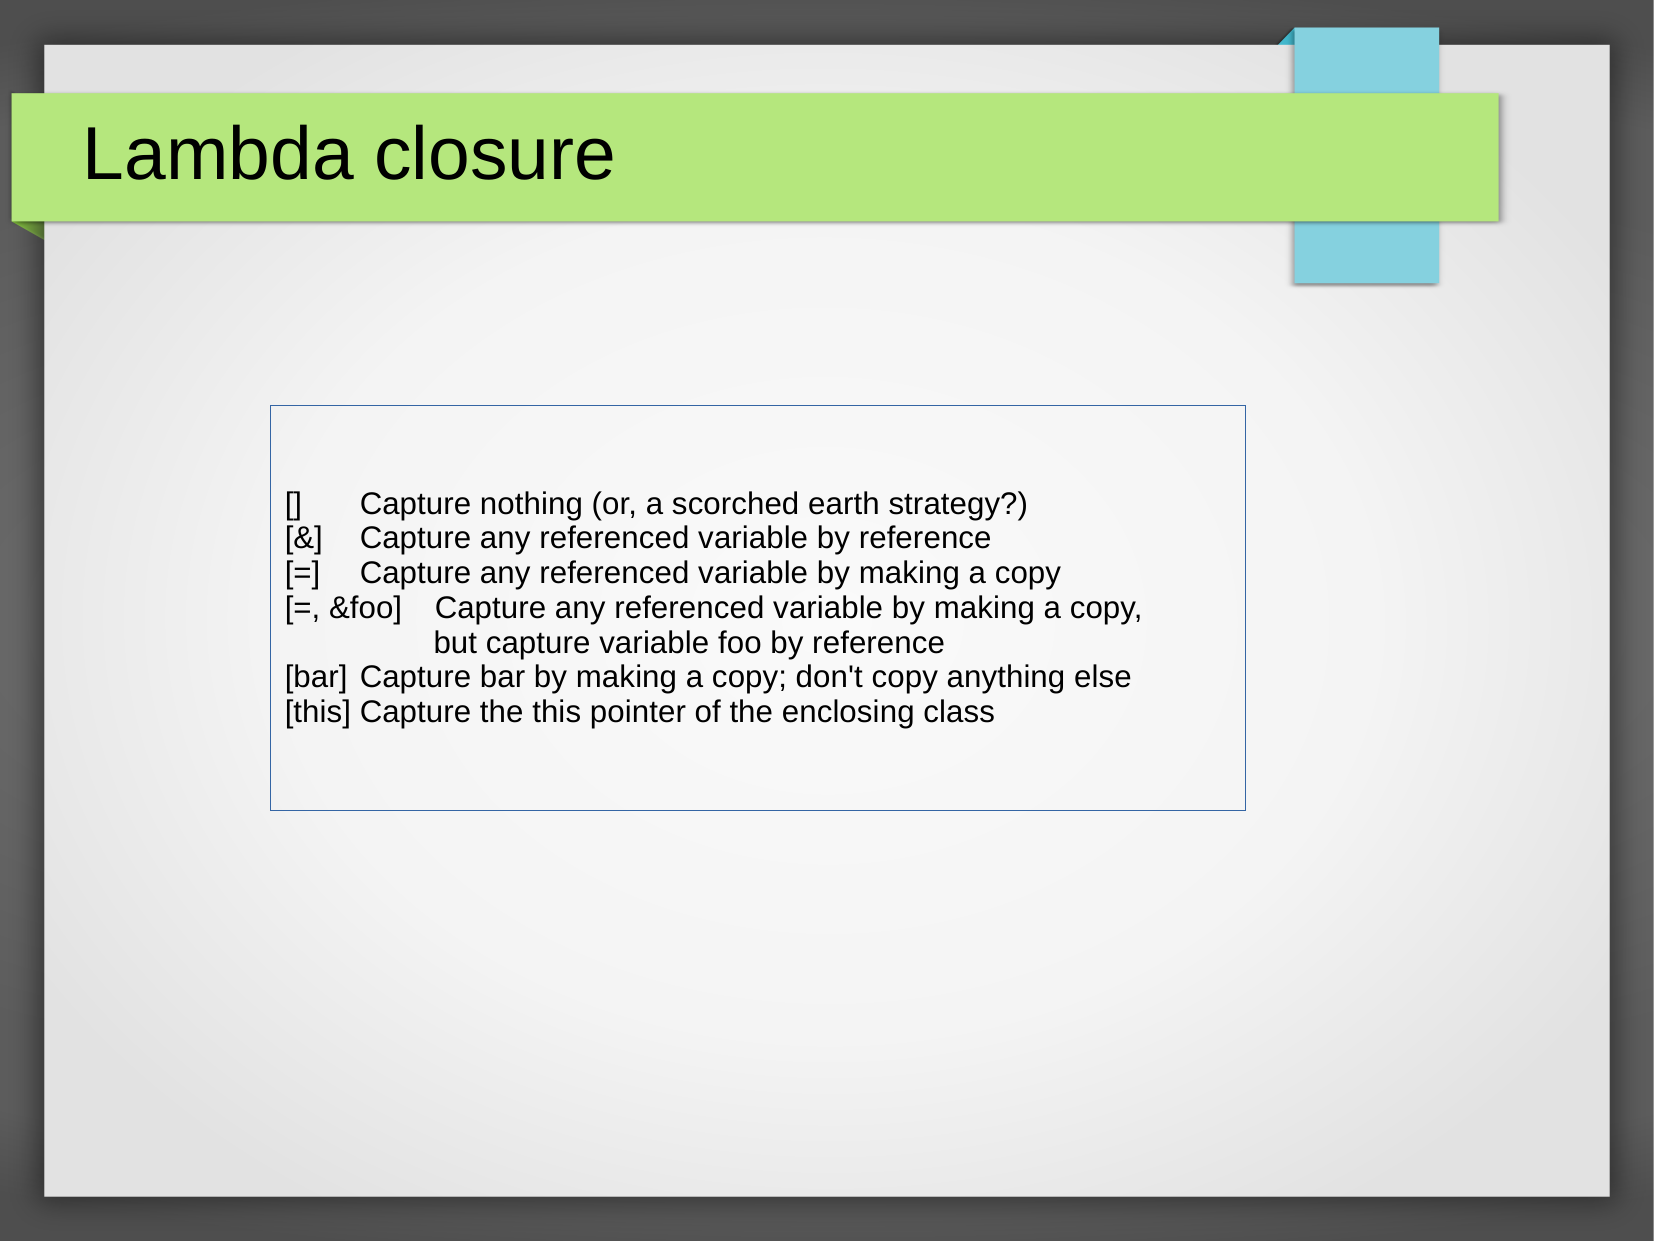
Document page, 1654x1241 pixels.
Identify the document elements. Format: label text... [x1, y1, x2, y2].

text_box [] Capture nothing (or, a scorched earth strategy?) [&] Capture any referenced variable by reference [=] Capture any referenced variable by making a copy [=, &foo] Capture any referenced variable by making a copy, but capture variable foo by reference [bar] Capture bar by making a copy; don't copy anything else [this] Capture the this pointer of the enclosing class [270, 405, 1246, 811]
title Lambda closure [82, 94, 1264, 213]
picture [0, 0, 1654, 1241]
